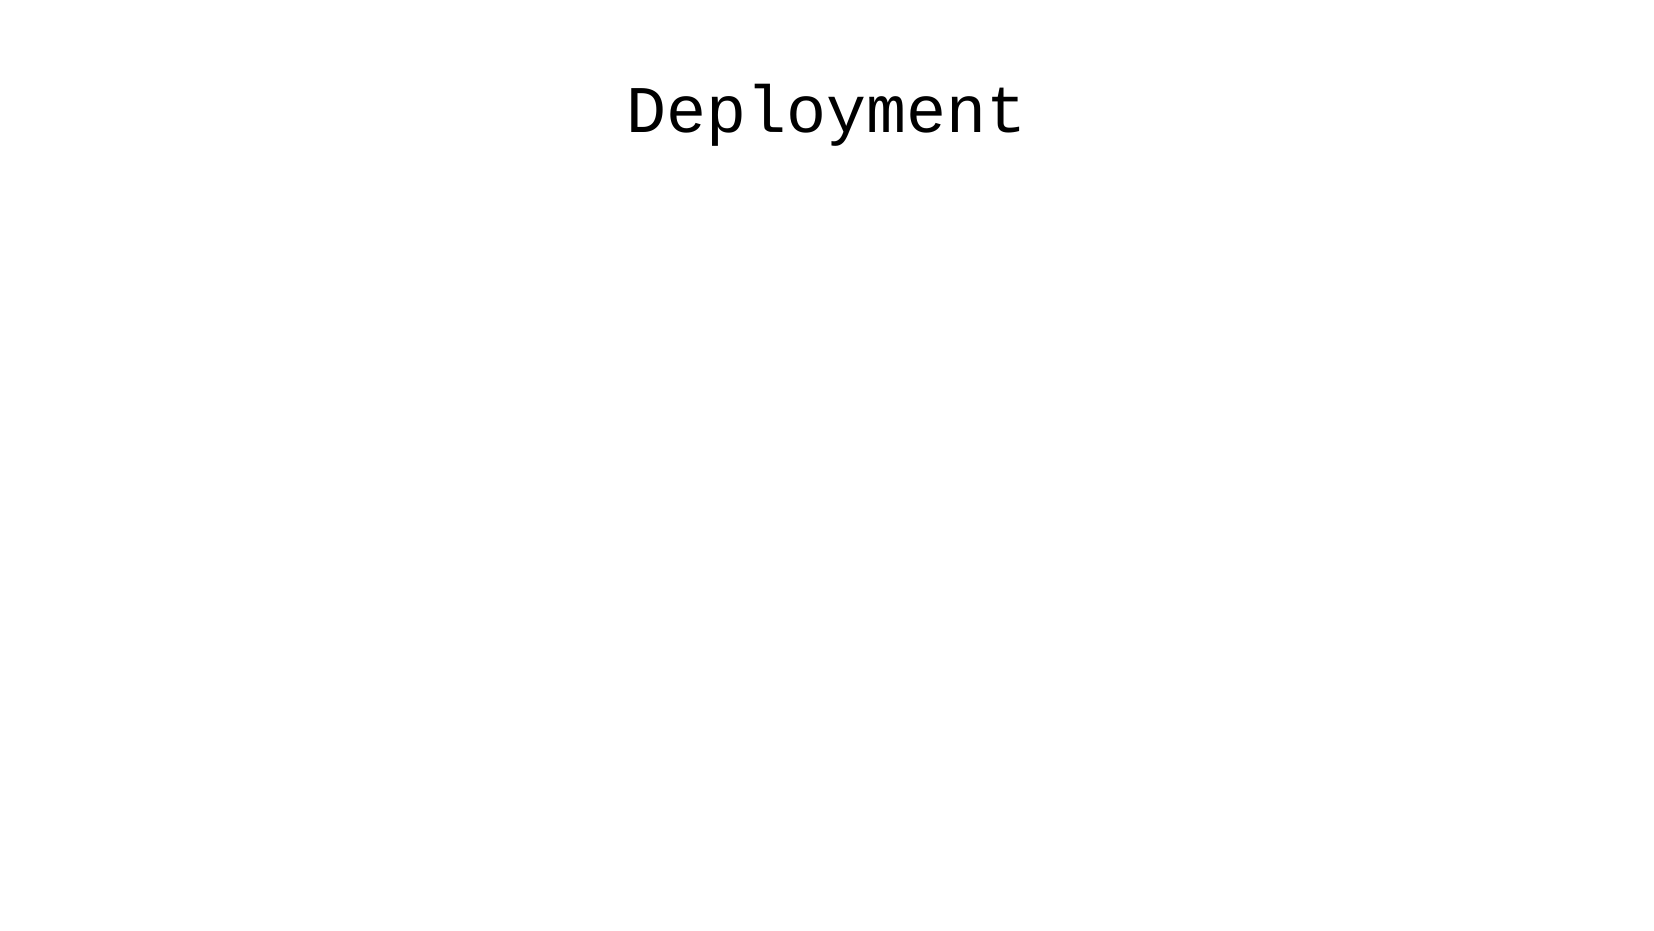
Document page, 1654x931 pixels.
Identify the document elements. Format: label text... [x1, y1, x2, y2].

title Deployment [82, 37, 1571, 193]
